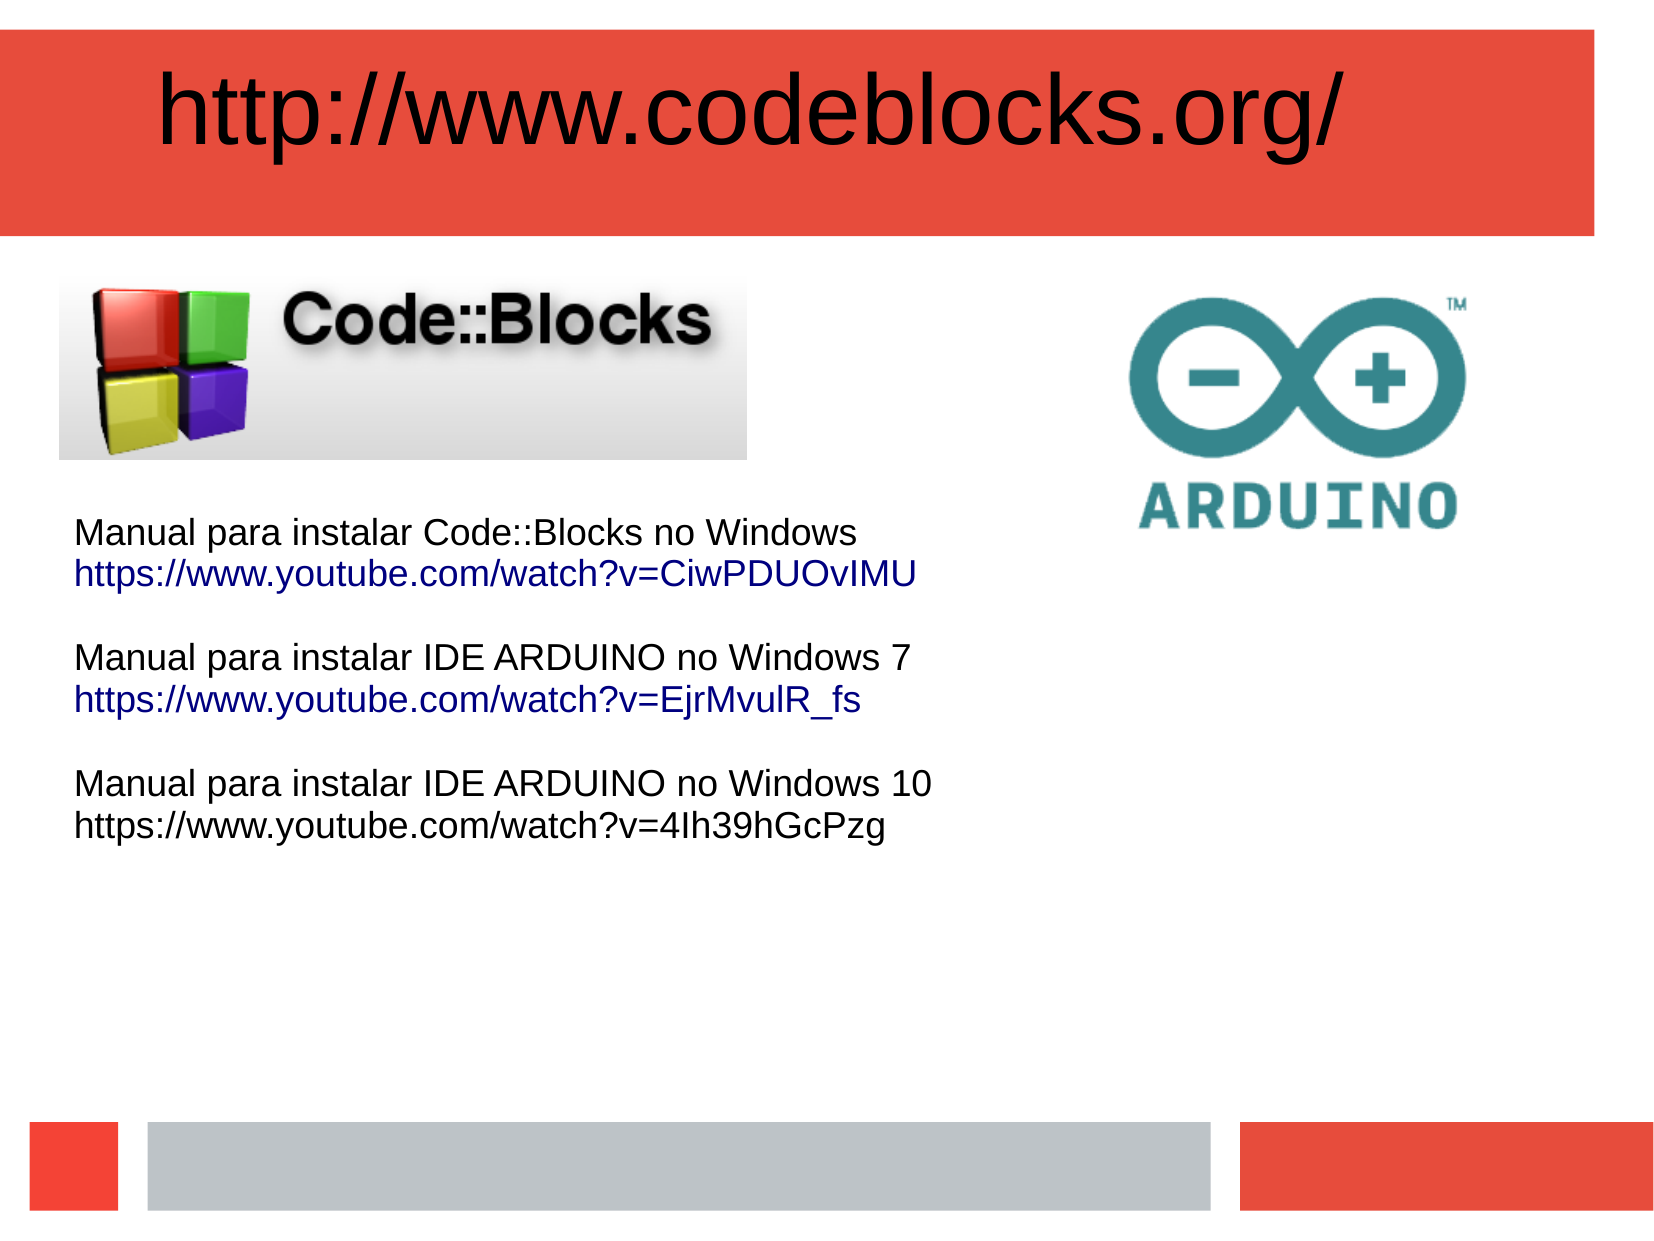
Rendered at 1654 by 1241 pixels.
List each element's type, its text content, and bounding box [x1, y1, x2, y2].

text_box Manual para instalar Code::Blocks no Windows https://www.youtube.com/watch?v=CiwPDUOvIMU Manual para instalar IDE ARDUINO no Windows 7 https://www.youtube.com/watch?v=EjrMvulR_fs Manual para instalar IDE ARDUINO no Windows 10 https://www.youtube.com/watch?v=4Ih39hGcPzg [59, 503, 1217, 897]
picture [1088, 259, 1512, 570]
picture [59, 271, 747, 460]
text_box http://www.codeblocks.org/ [141, 47, 1560, 213]
